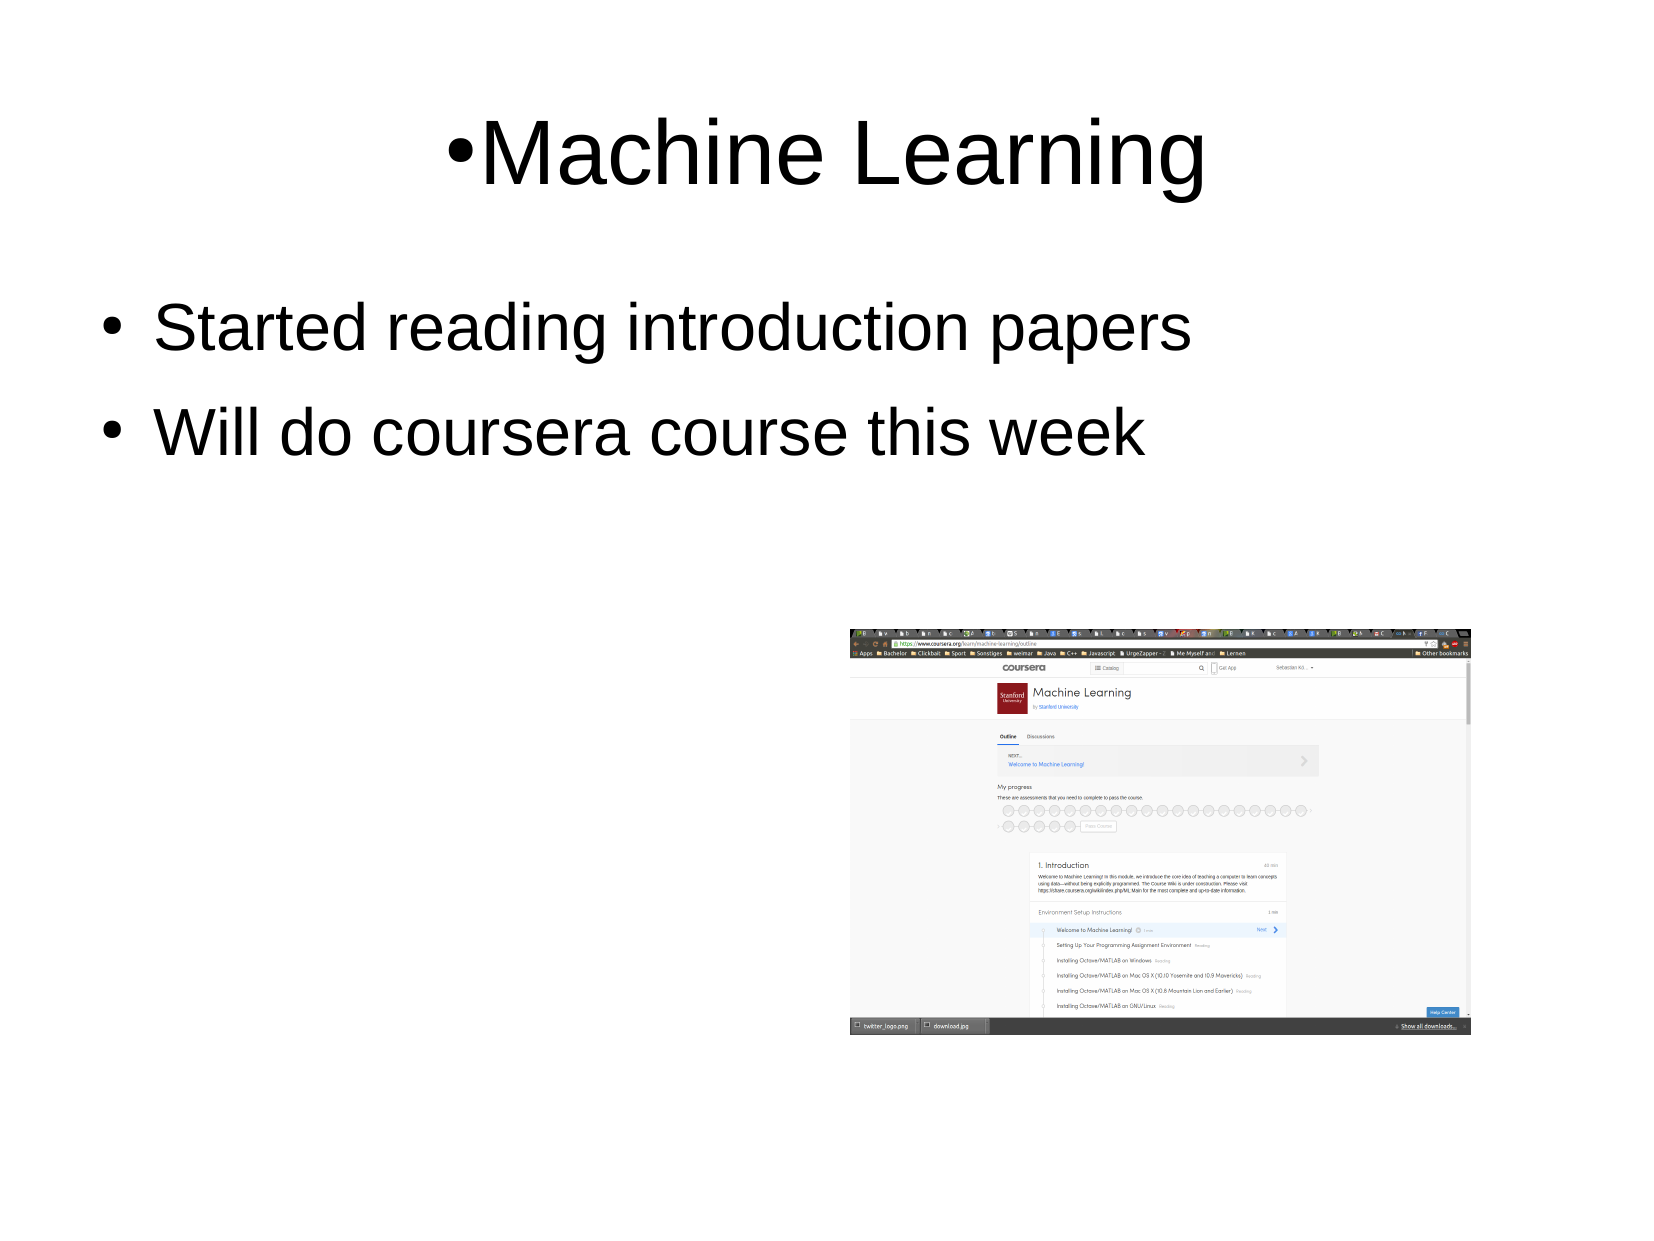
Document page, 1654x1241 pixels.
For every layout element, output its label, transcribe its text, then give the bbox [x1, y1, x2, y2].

list Started reading introduction papers Will do coursera course this week [82, 290, 1571, 1010]
picture [850, 629, 1471, 1036]
title Machine Learning [82, 49, 1571, 257]
